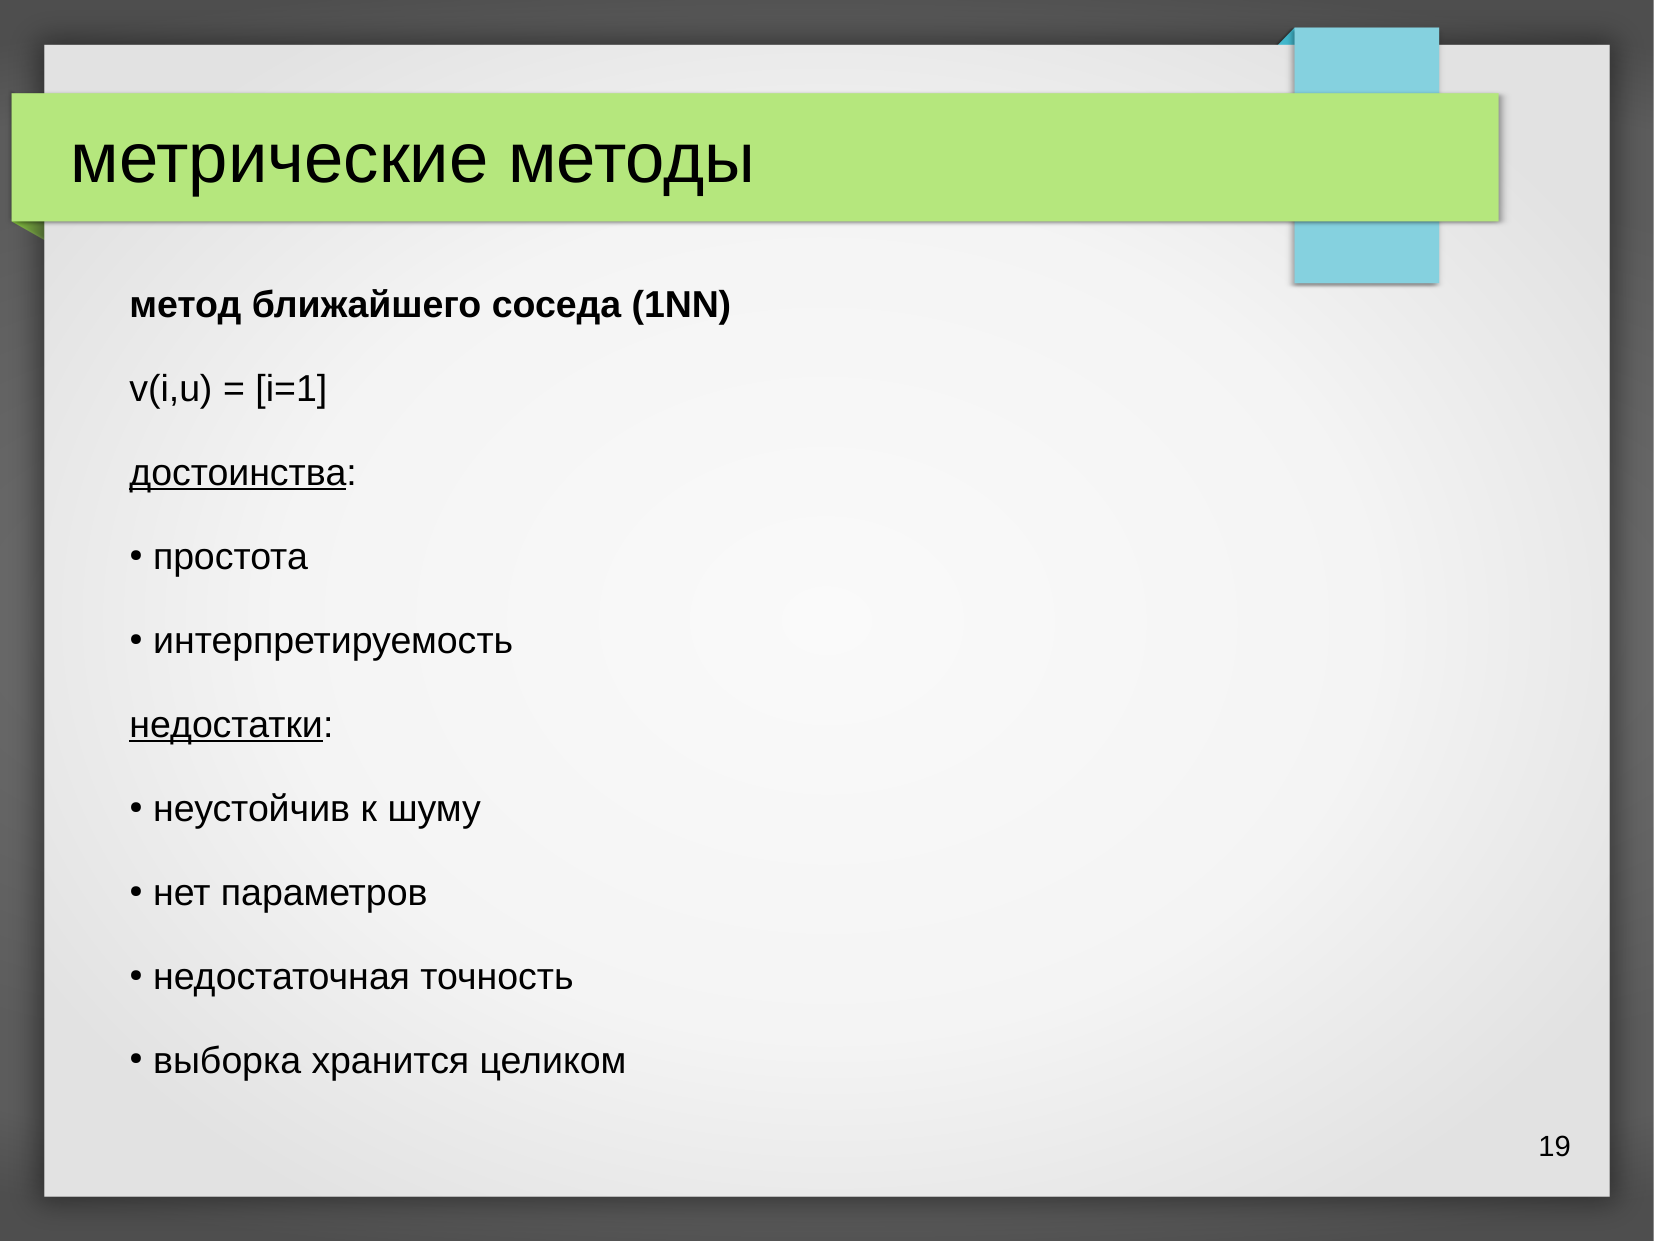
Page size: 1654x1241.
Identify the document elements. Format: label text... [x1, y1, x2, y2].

picture [0, 0, 1654, 1241]
title метрические методы [70, 118, 1205, 199]
text_box метод ближайшего соседа (1NN) v(i,u) = [i=1] достоинства: простота интерпретируемость недостатки: неустойчив к шуму нет параметров недостаточная точность выборка хранится целиком [129, 283, 768, 1082]
